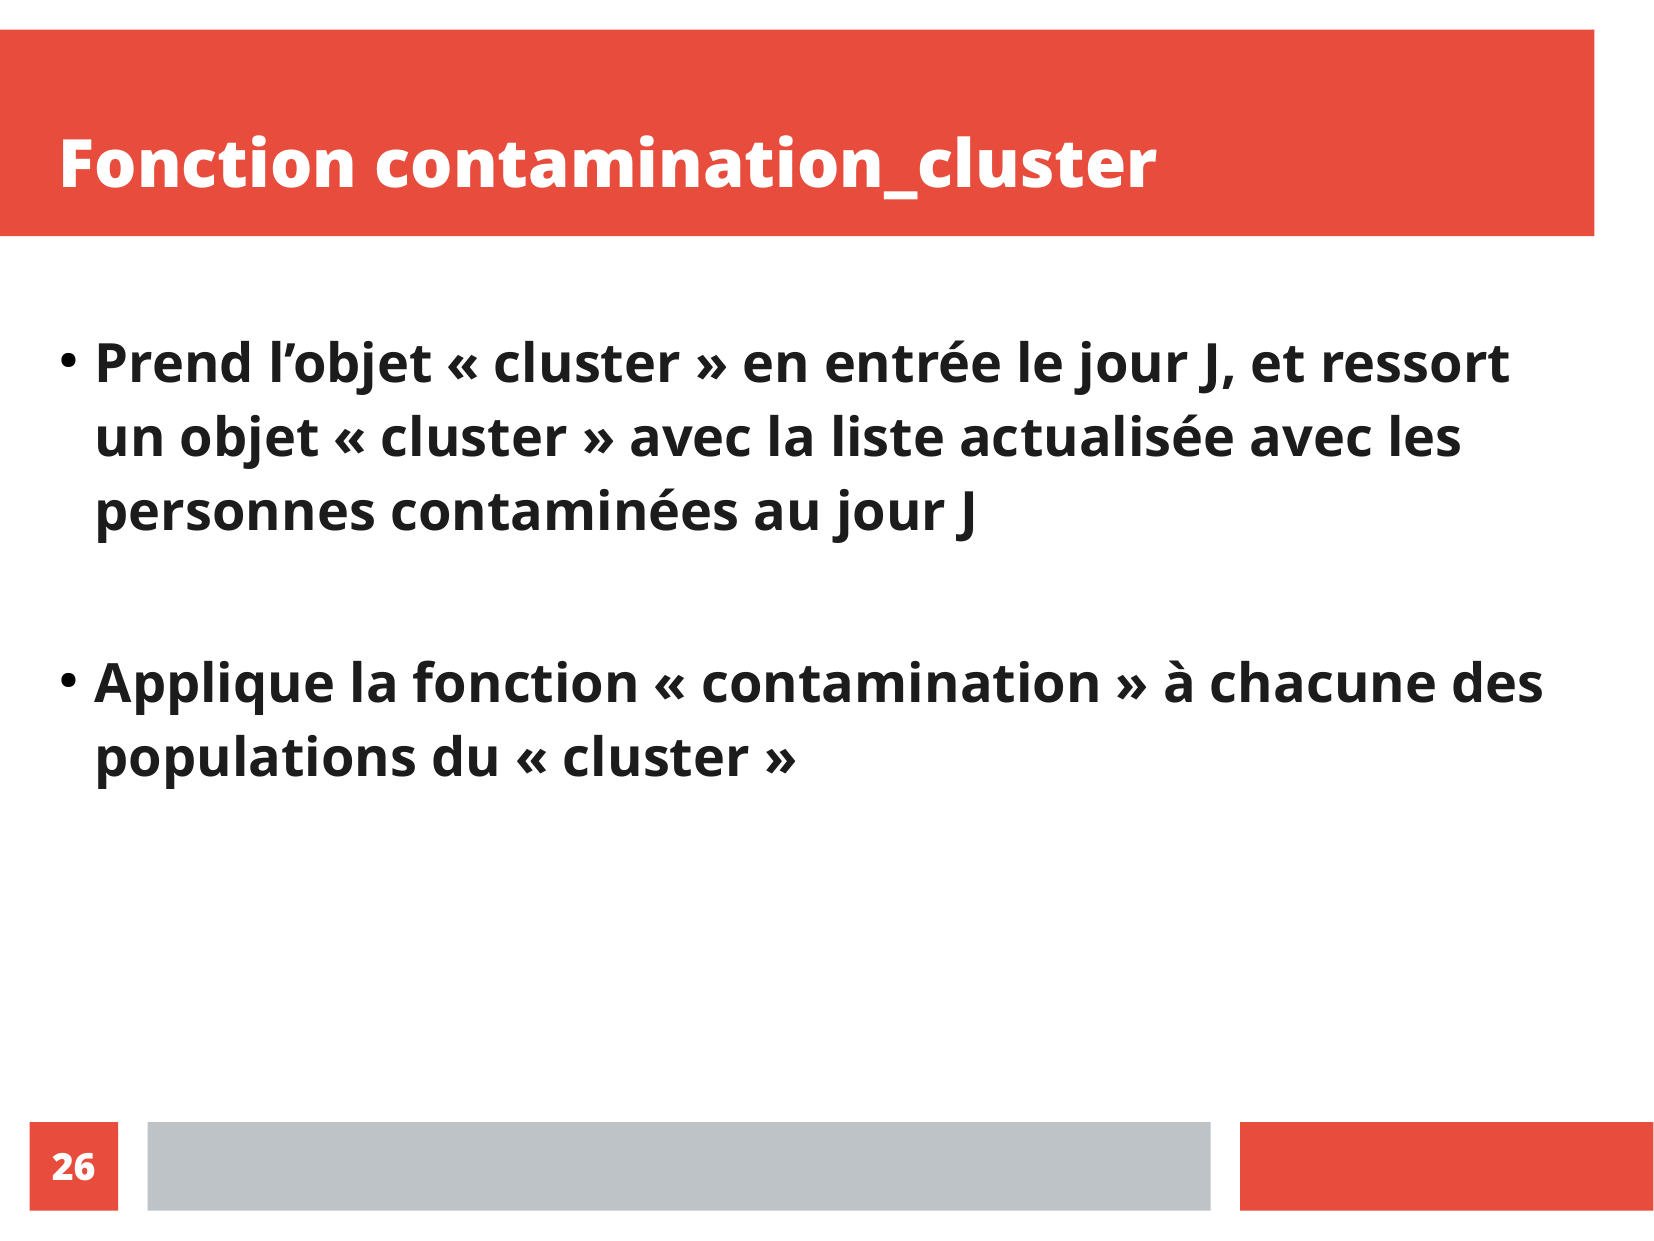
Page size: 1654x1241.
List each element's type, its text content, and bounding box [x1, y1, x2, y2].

title Fonction contamination_cluster [59, 59, 1595, 207]
list Prend l’objet « cluster » en entrée le jour J, et ressort un objet « cluster » avec la liste actualisée avec les personnes contaminées au jour J Applique la fonction « contamination » à chacune des populations du « cluster » [59, 324, 1565, 1093]
